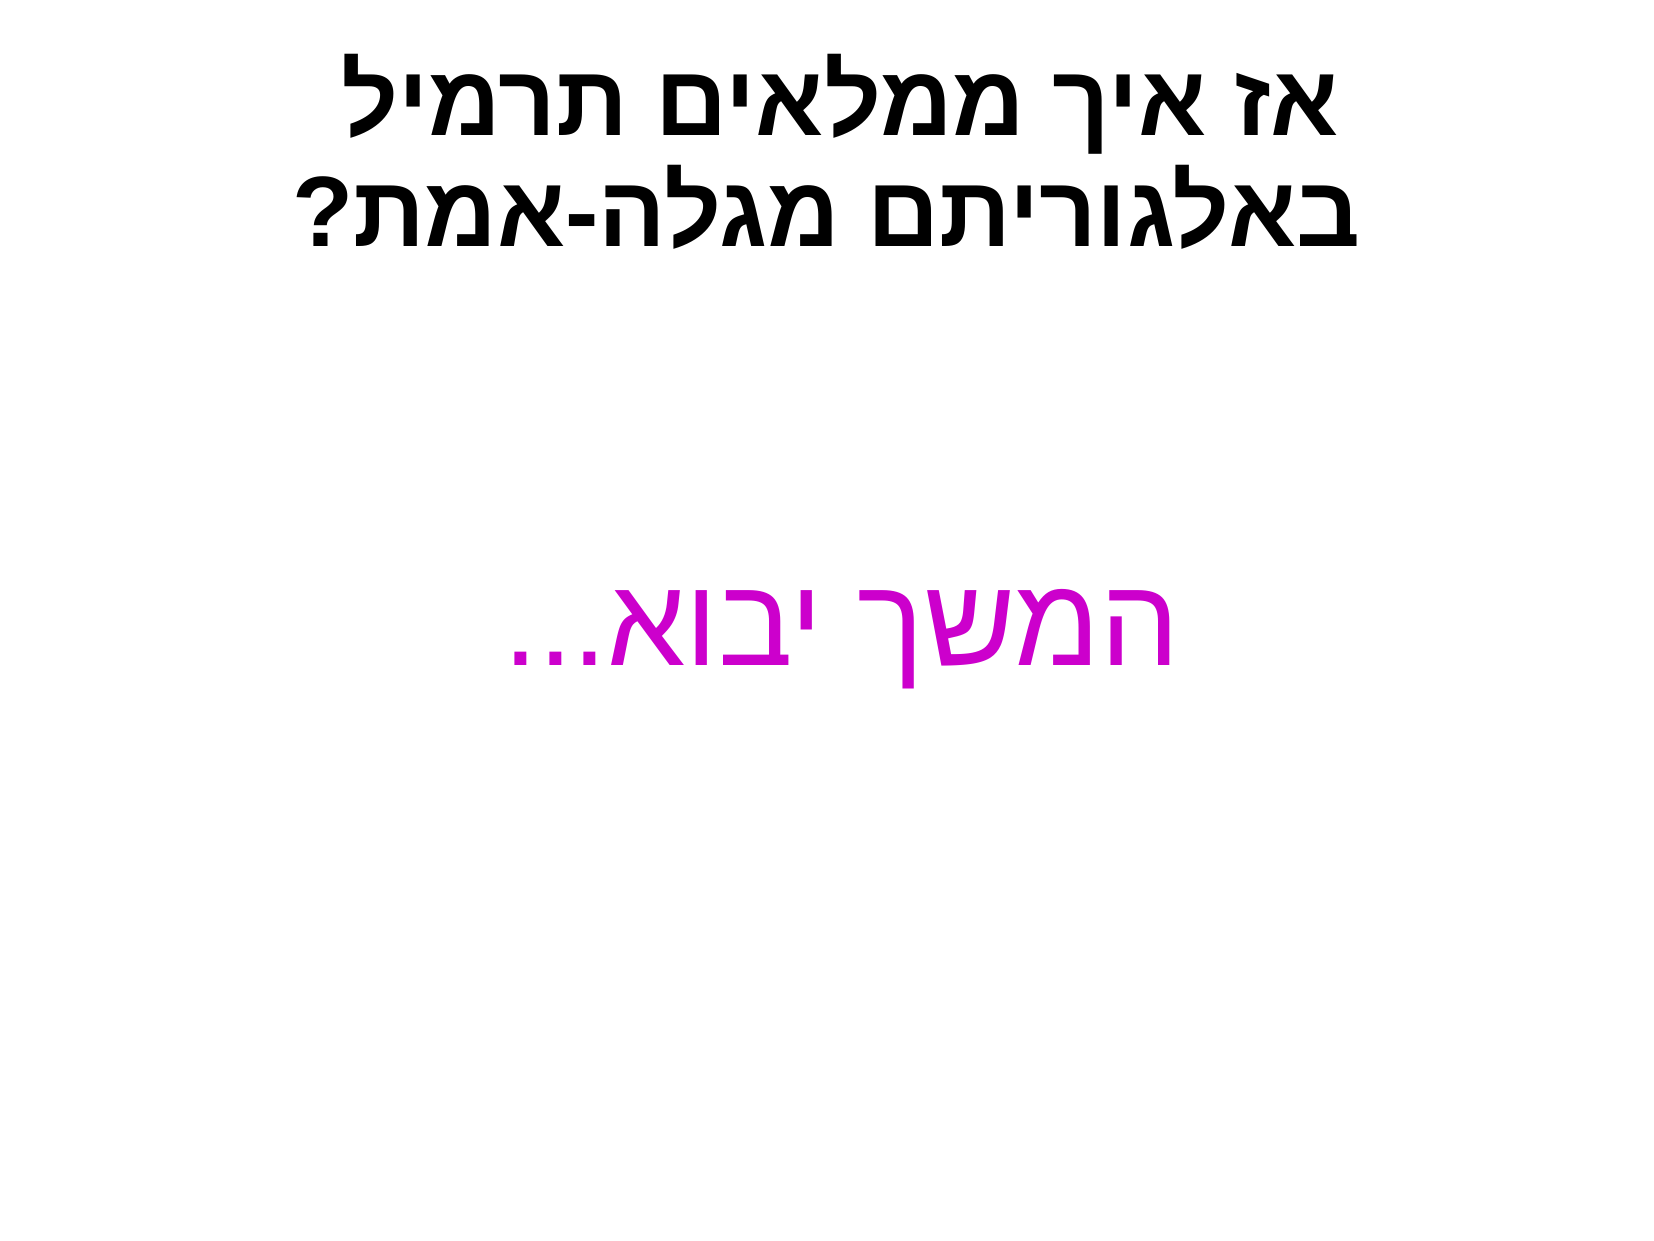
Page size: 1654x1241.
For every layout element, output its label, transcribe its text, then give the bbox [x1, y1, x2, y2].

title אז איך ממלאים תרמיל באלגוריתם מגלה-אמת? [0, 0, 1654, 316]
text_box המשך יבוא... [30, 405, 1654, 1051]
